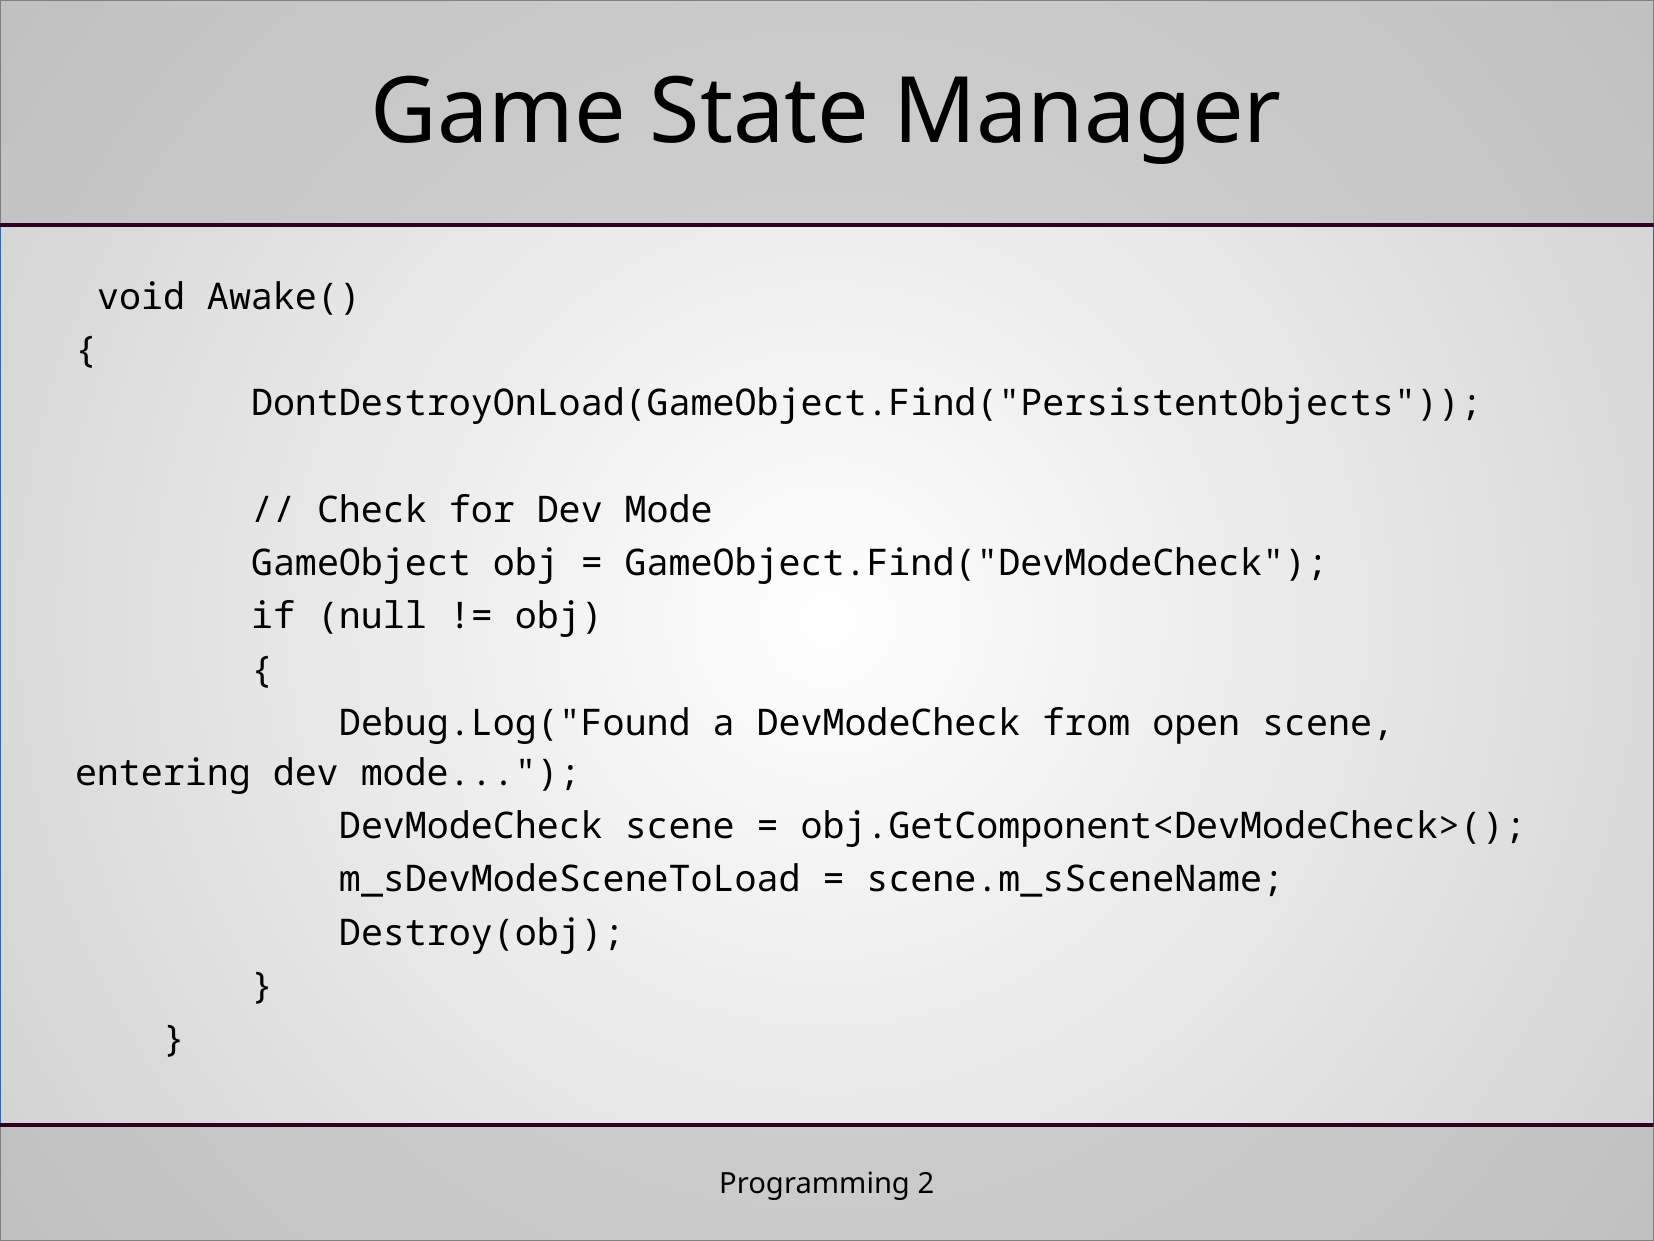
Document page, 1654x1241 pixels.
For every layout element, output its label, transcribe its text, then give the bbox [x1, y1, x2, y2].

title Game State Manager [82, 34, 1571, 181]
list void Awake() { DontDestroyOnLoad(GameObject.Find("PersistentObjects")); // Check for Dev Mode GameObject obj = GameObject.Find("DevModeCheck"); if (null != obj) { Debug.Log("Found a DevModeCheck from open scene, entering dev mode..."); DevModeCheck scene = obj.GetComponent<DevModeCheck>(); m_sDevModeSceneToLoad = scene.m_sSceneName; Destroy(obj); } } [75, 270, 1571, 1075]
